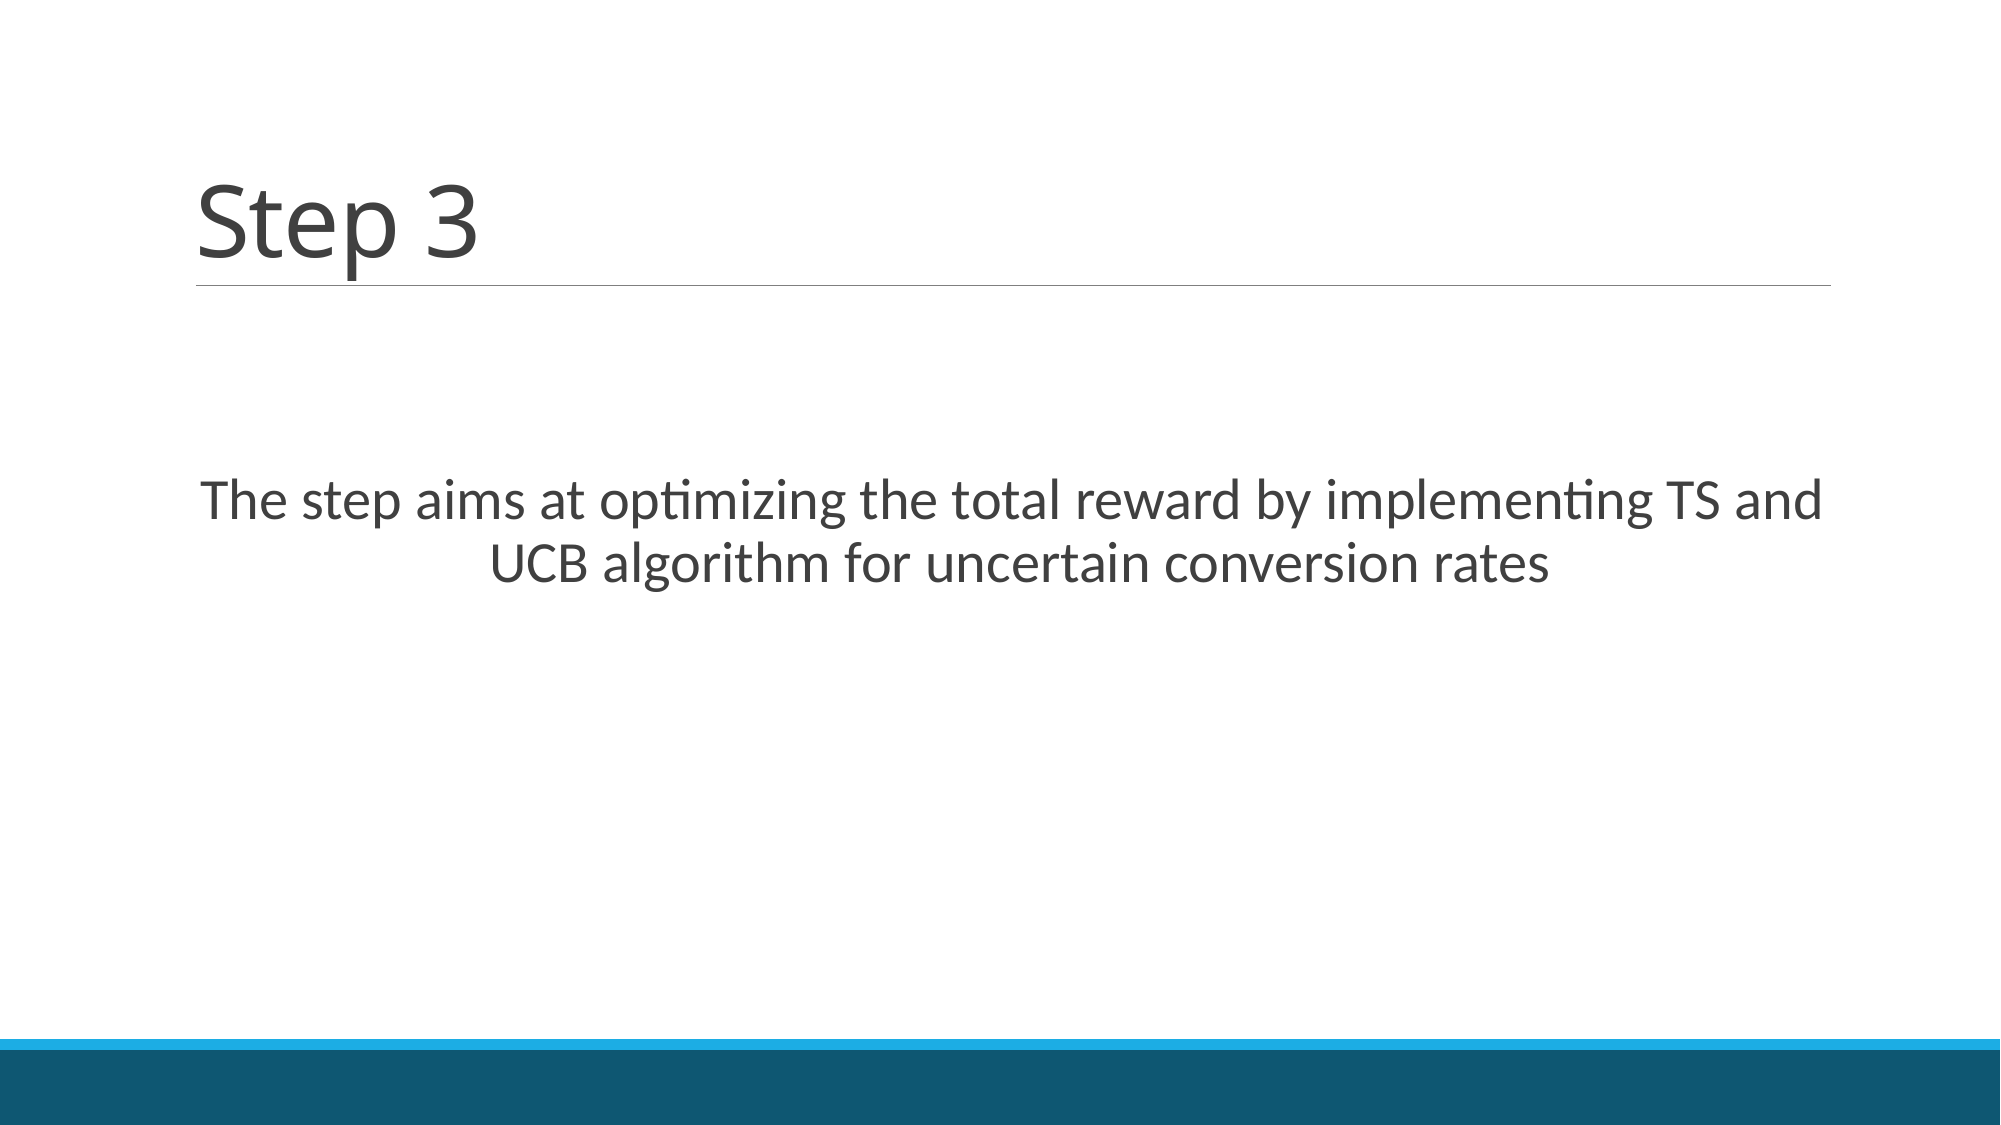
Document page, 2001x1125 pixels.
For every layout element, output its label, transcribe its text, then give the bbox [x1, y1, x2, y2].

title Step 3 [180, 47, 1831, 286]
list The step aims at optimizing the total reward by implementing TS and UCB algorithm for uncertain conversion rates [180, 462, 1831, 963]
